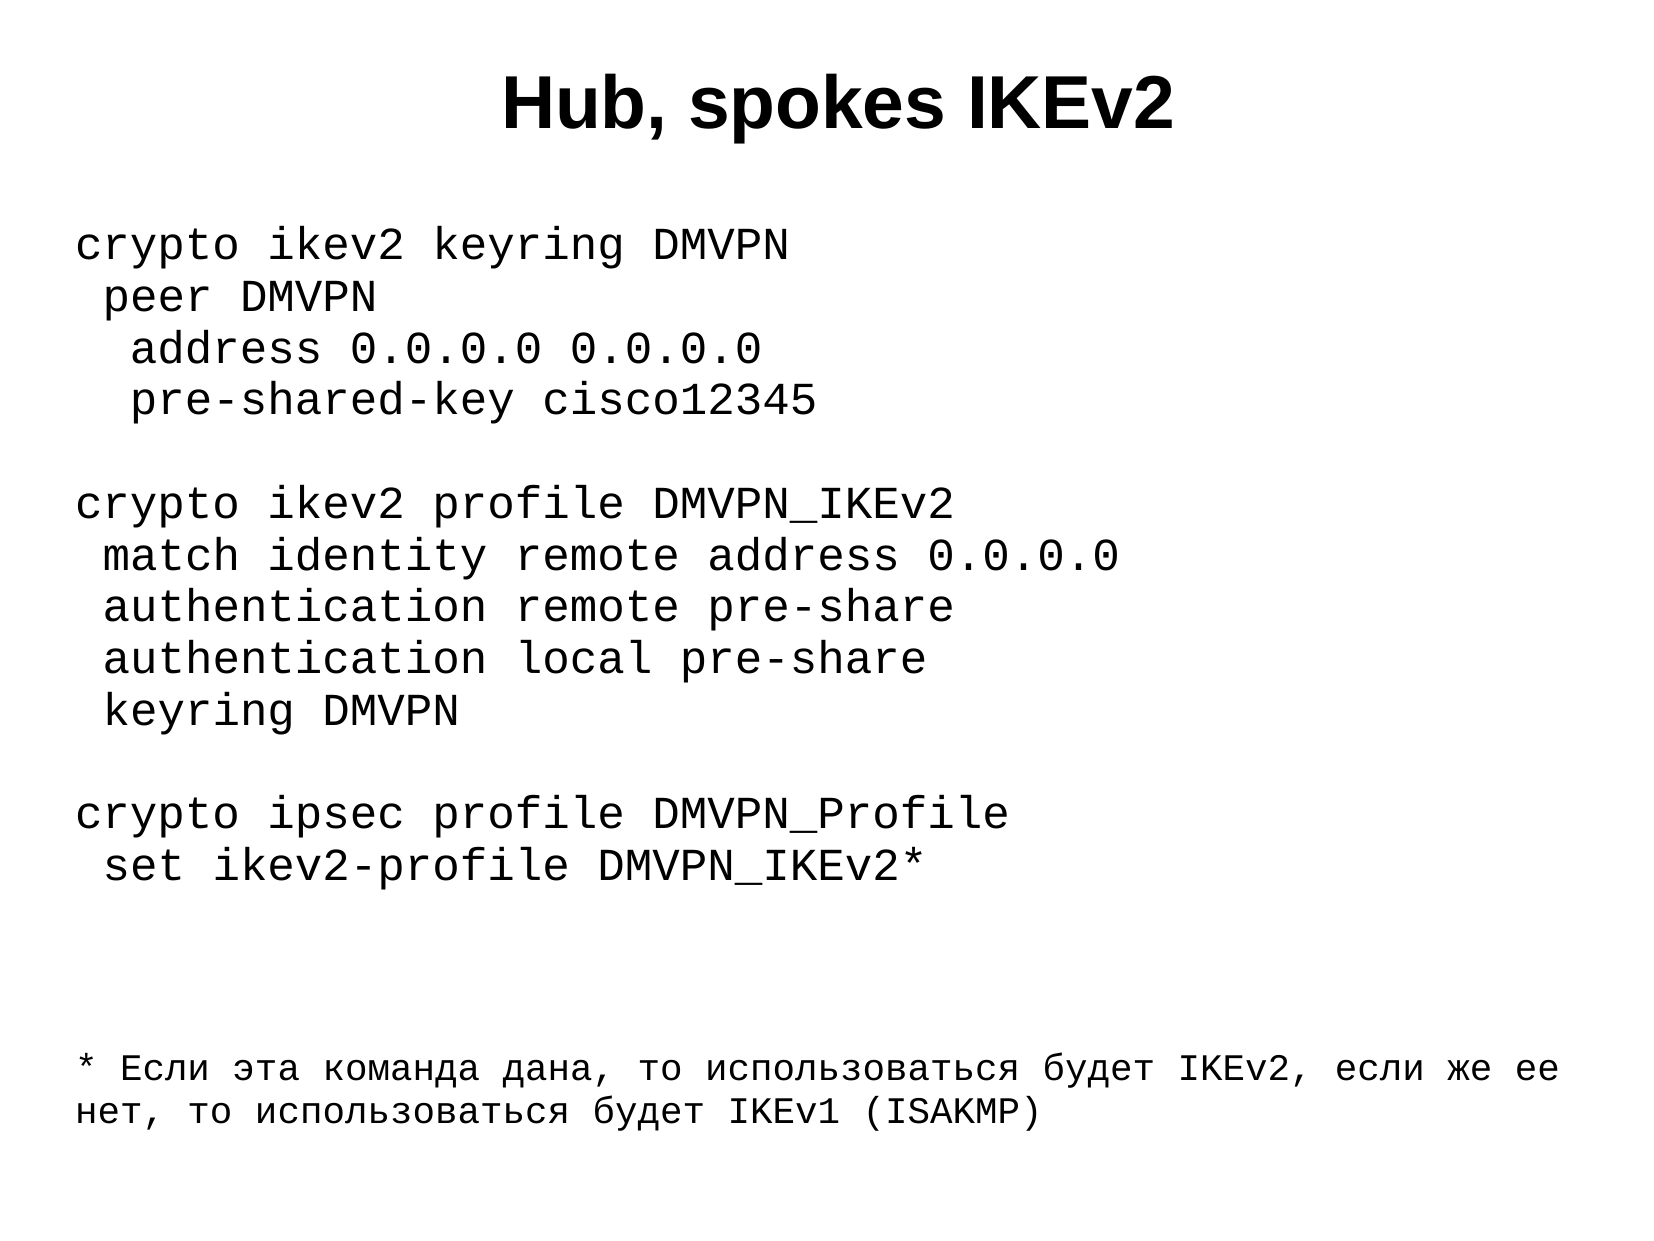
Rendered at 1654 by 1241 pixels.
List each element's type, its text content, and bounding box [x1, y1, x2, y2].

list crypto ikev2 keyring DMVPN peer DMVPN address 0.0.0.0 0.0.0.0 pre-shared-key cisco12345 crypto ikev2 profile DMVPN_IKEv2 match identity remote address 0.0.0.0 authentication remote pre-share authentication local pre-share keyring DMVPN crypto ipsec profile DMVPN_Profile set ikev2-profile DMVPN_IKEv2* * Если эта команда дана, то использоваться будет IKEv2, если же ее нет, то использоваться будет IKEv1 (ISAKMP) [75, 221, 1613, 1140]
text_box Hub, spokes IKEv2 [64, 37, 1613, 151]
